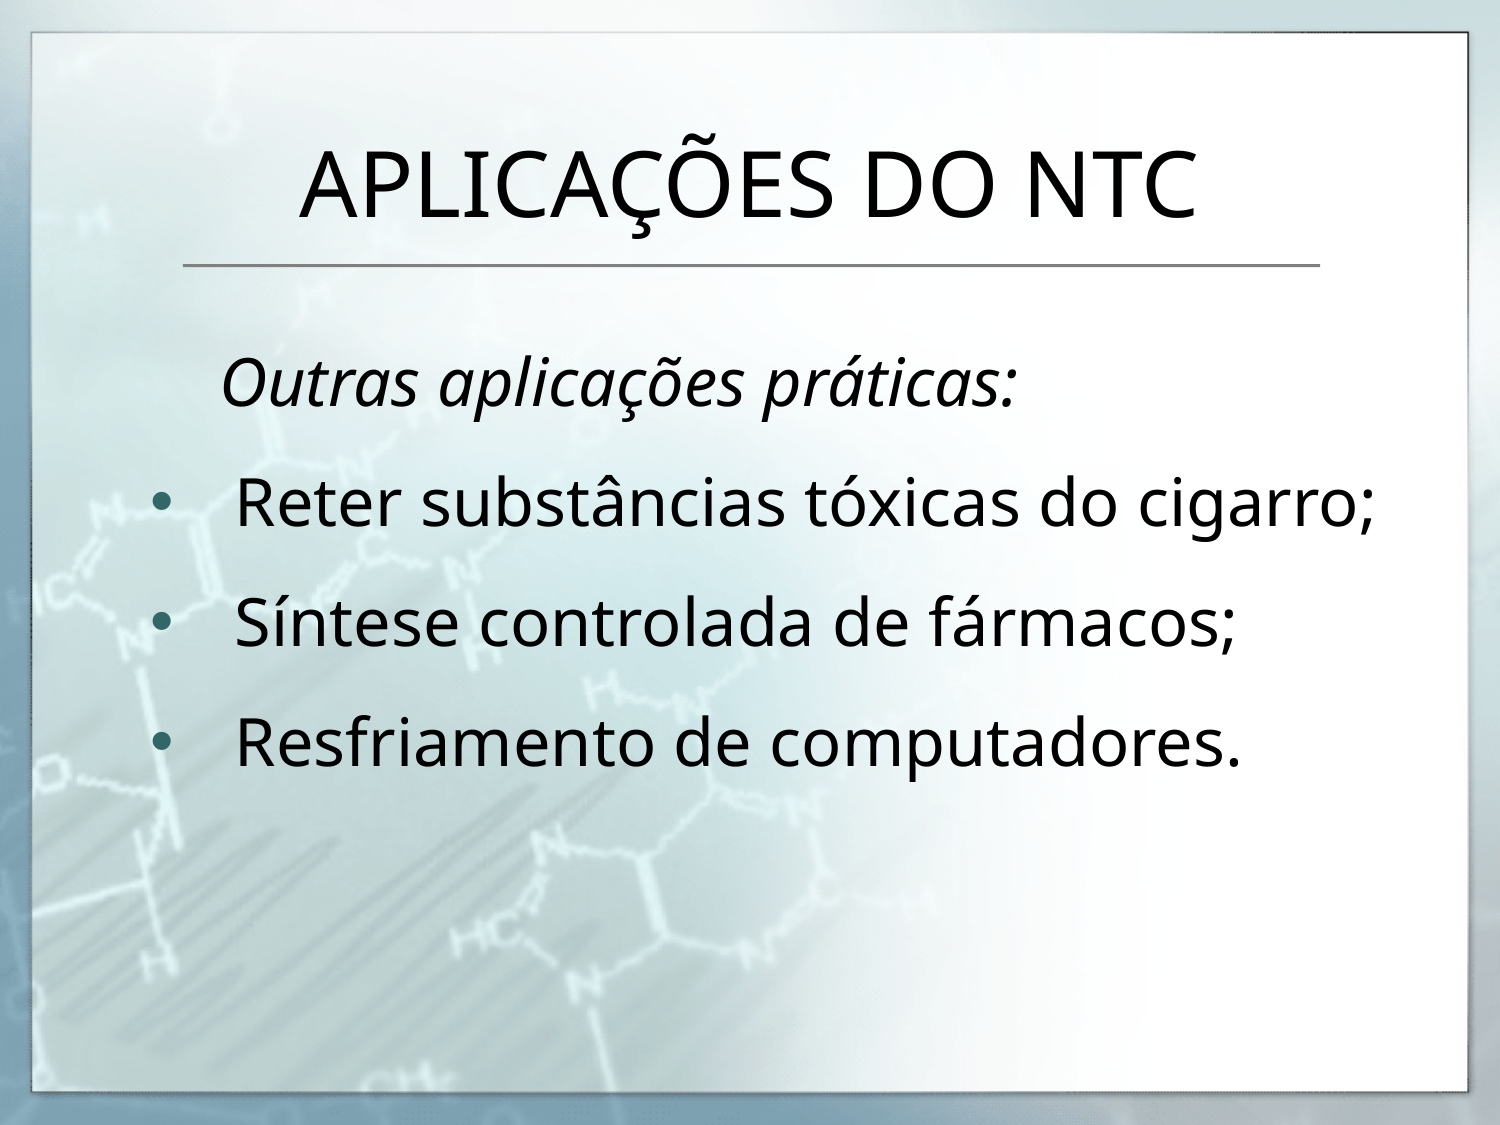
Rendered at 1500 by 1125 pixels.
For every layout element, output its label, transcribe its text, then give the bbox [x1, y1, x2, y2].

picture [0, 0, 1500, 1125]
text_box APLICAÇÕES DO NTC [62, 93, 1438, 269]
text_box Outras aplicações práticas: Reter substâncias tóxicas do cigarro; Síntese controlada de fármacos; Resfriamento de computadores. [105, 292, 1430, 788]
